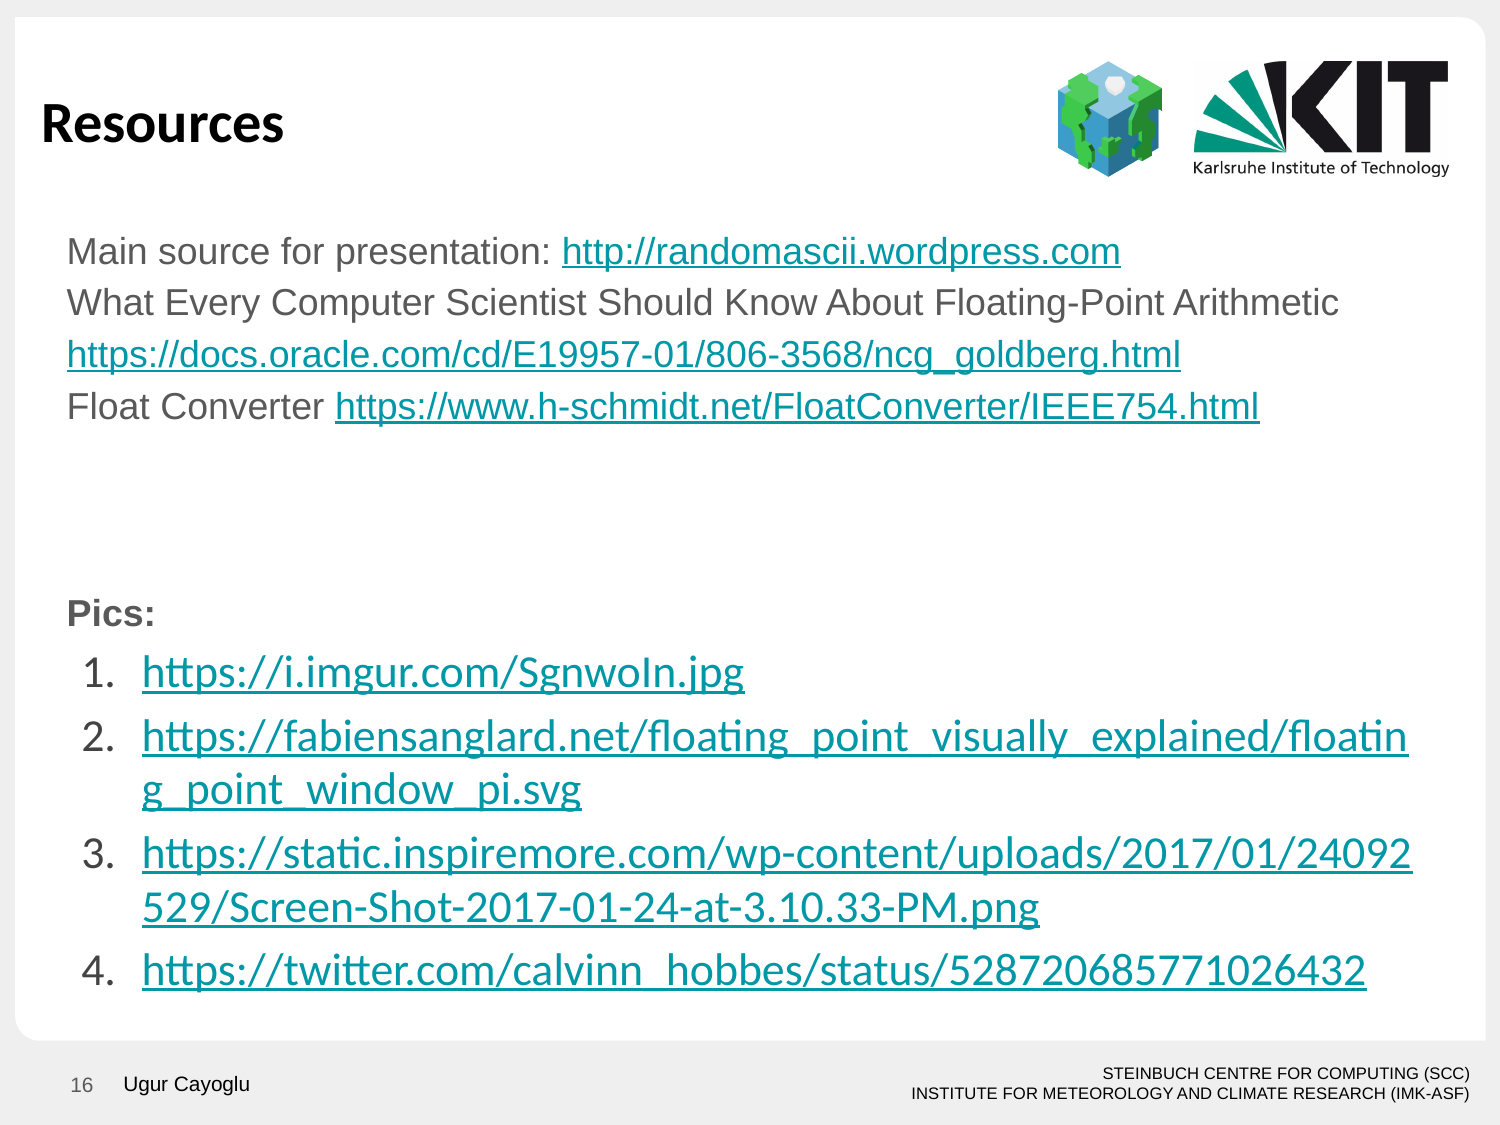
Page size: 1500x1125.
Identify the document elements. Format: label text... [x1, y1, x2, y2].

list Main source for presentation: http://randomascii.wordpress.com What Every Computer Scientist Should Know About Floating-Point Arithmetic https://docs.oracle.com/cd/E19957-01/806-3568/ncg_goldberg.html Float Converter https://www.h-schmidt.net/FloatConverter/IEEE754.html Pics: https://i.imgur.com/SgnwoIn.jpg https://fabiensanglard.net/floating_point_visually_explained/floating_point_window_pi.svg https://static.inspiremore.com/wp-content/uploads/2017/01/24092529/Screen-Shot-2017-01-24-at-3.10.33-PM.png https://twitter.com/calvinn_hobbes/status/528720685771026432 [51, 204, 1433, 731]
picture [1058, 61, 1162, 177]
slide_number <number> [18, 1040, 109, 1125]
text_box Ugur Cayoglu [108, 1057, 764, 1109]
text_box STEINBUCH CENTRE FOR COMPUTING (SCC) INSTITUTE FOR METEOROLOGY AND CLIMATE RESEARCH (IMK-ASF) [420, 1040, 1486, 1125]
text_box [15, 17, 1486, 1041]
picture [1194, 61, 1449, 177]
title Resources [26, 39, 1027, 200]
